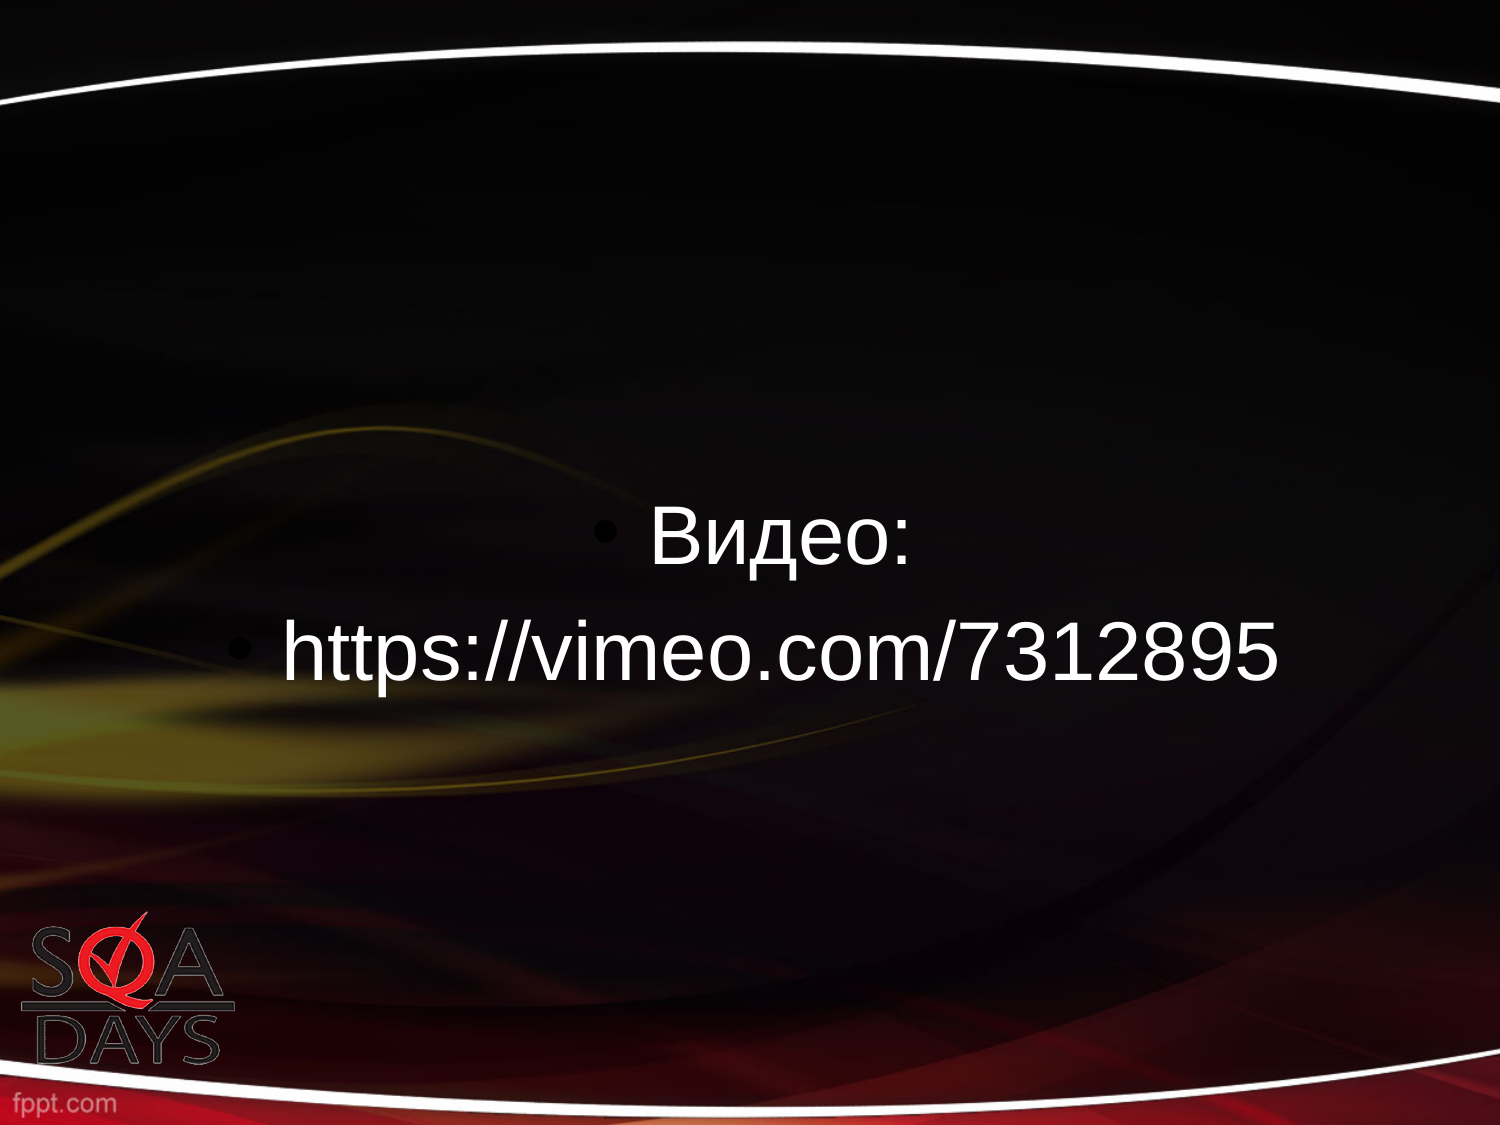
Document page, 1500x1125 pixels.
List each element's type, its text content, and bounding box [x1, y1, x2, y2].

picture [0, 0, 1500, 1125]
list Видео: https://vimeo.com/7312895 [210, 334, 1297, 845]
